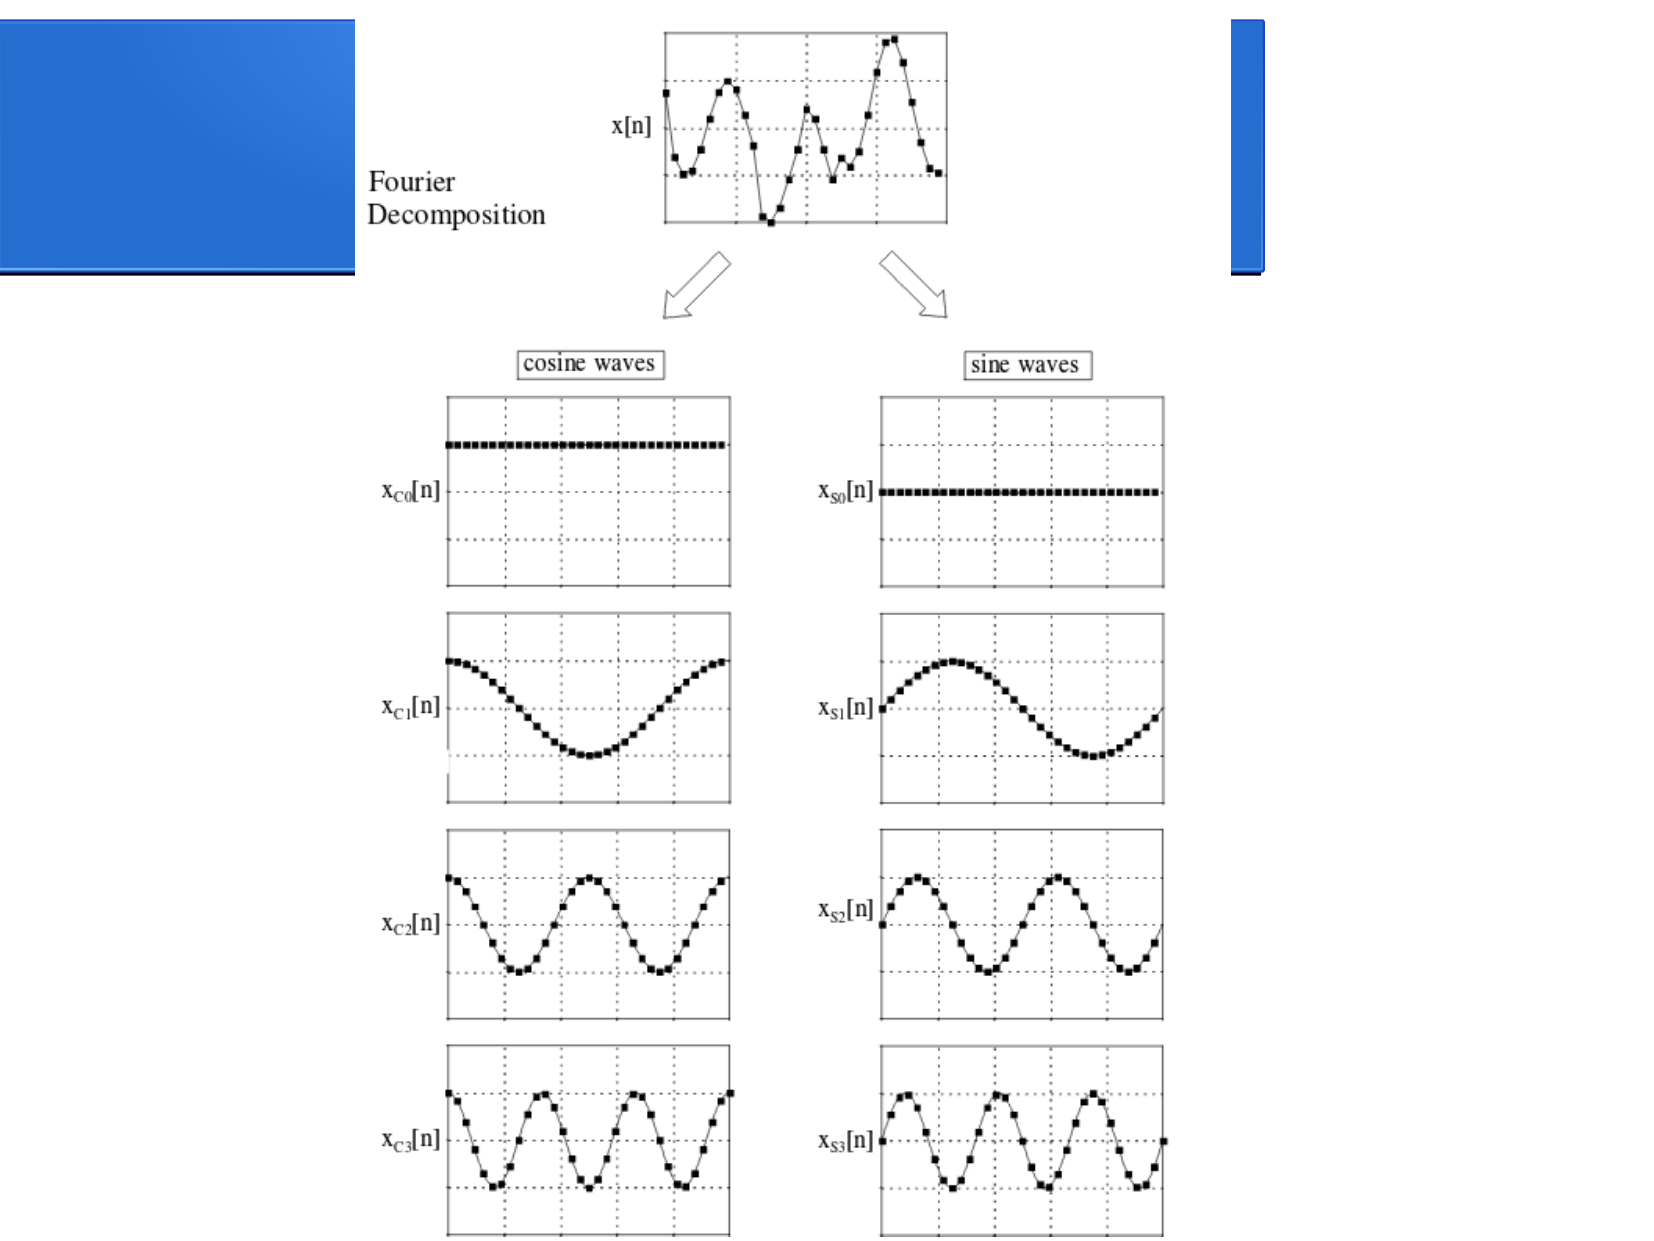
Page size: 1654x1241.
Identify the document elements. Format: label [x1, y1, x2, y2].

picture [355, 7, 1231, 1237]
